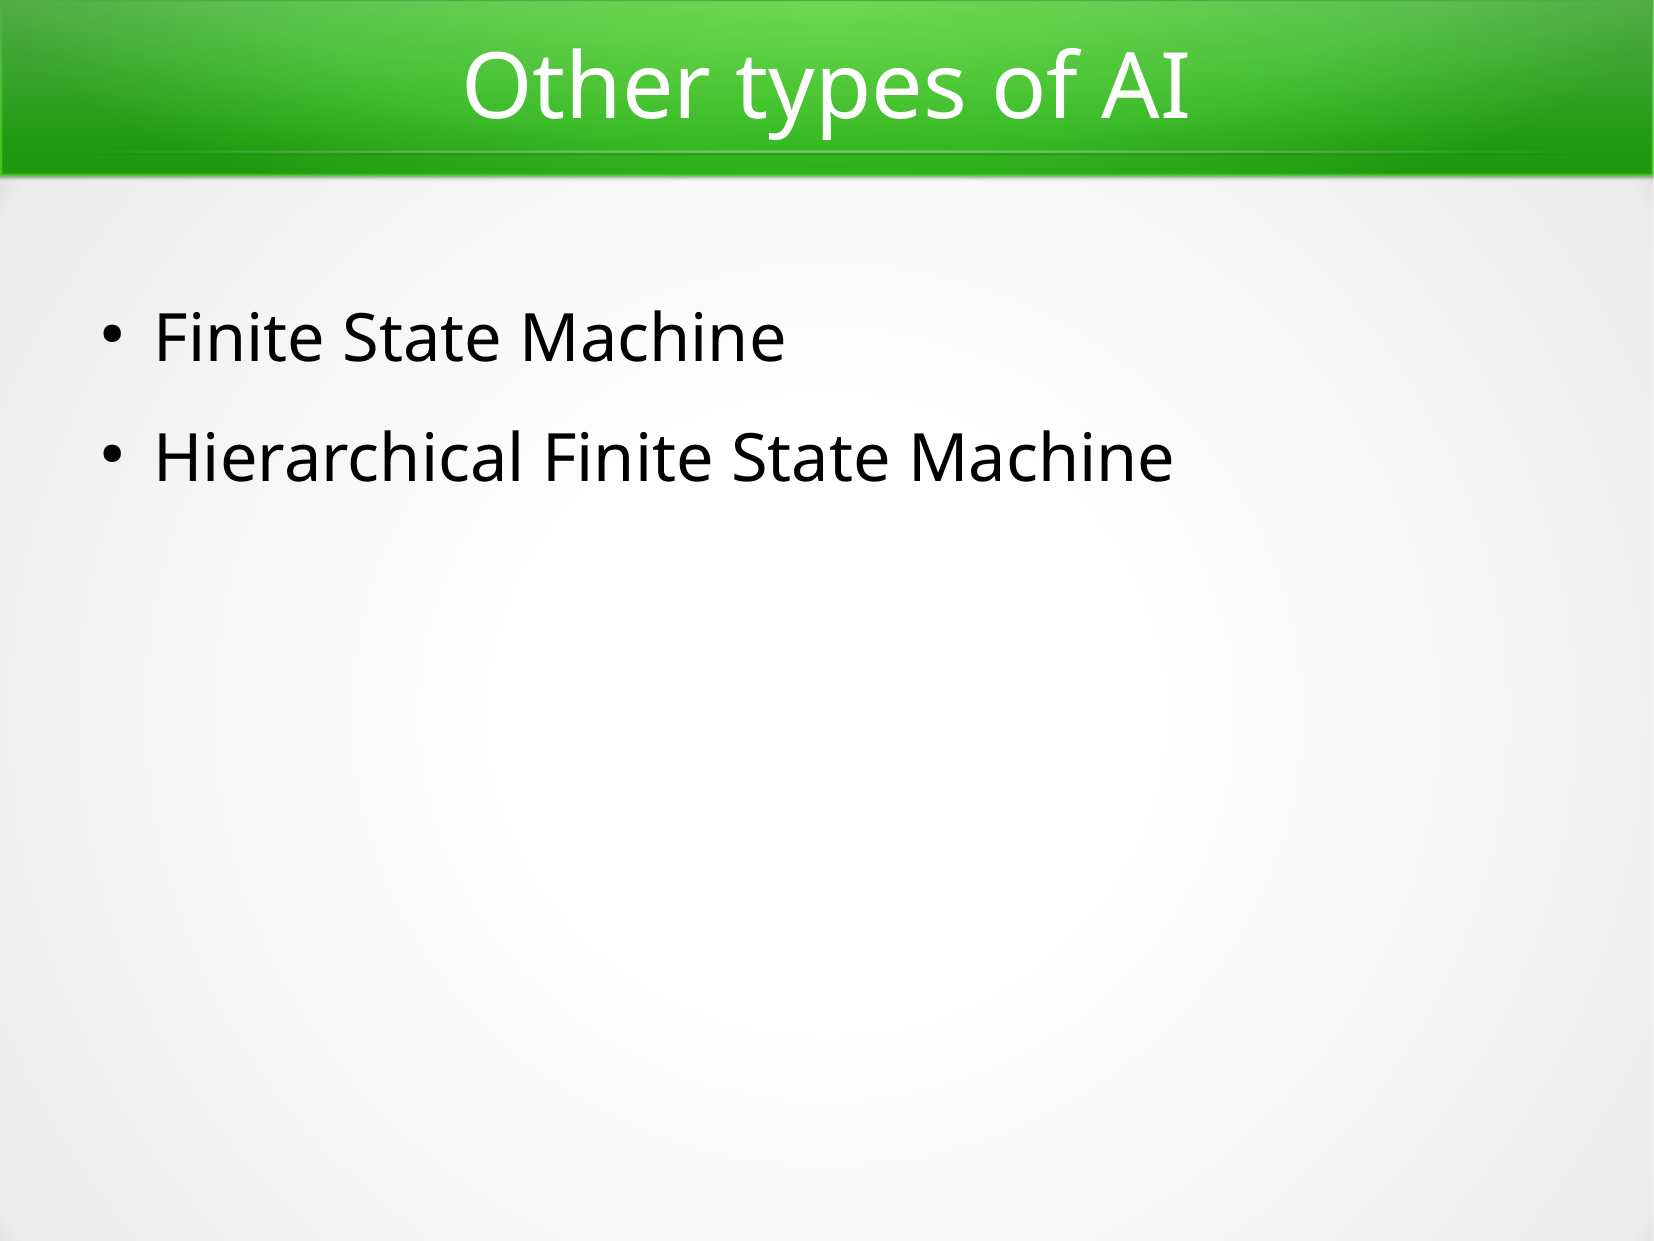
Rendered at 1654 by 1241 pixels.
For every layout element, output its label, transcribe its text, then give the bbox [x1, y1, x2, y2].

picture [0, 0, 1654, 1241]
list Finite State Machine Hierarchical Finite State Machine [82, 290, 1571, 1010]
title Other types of AI [82, 11, 1571, 154]
